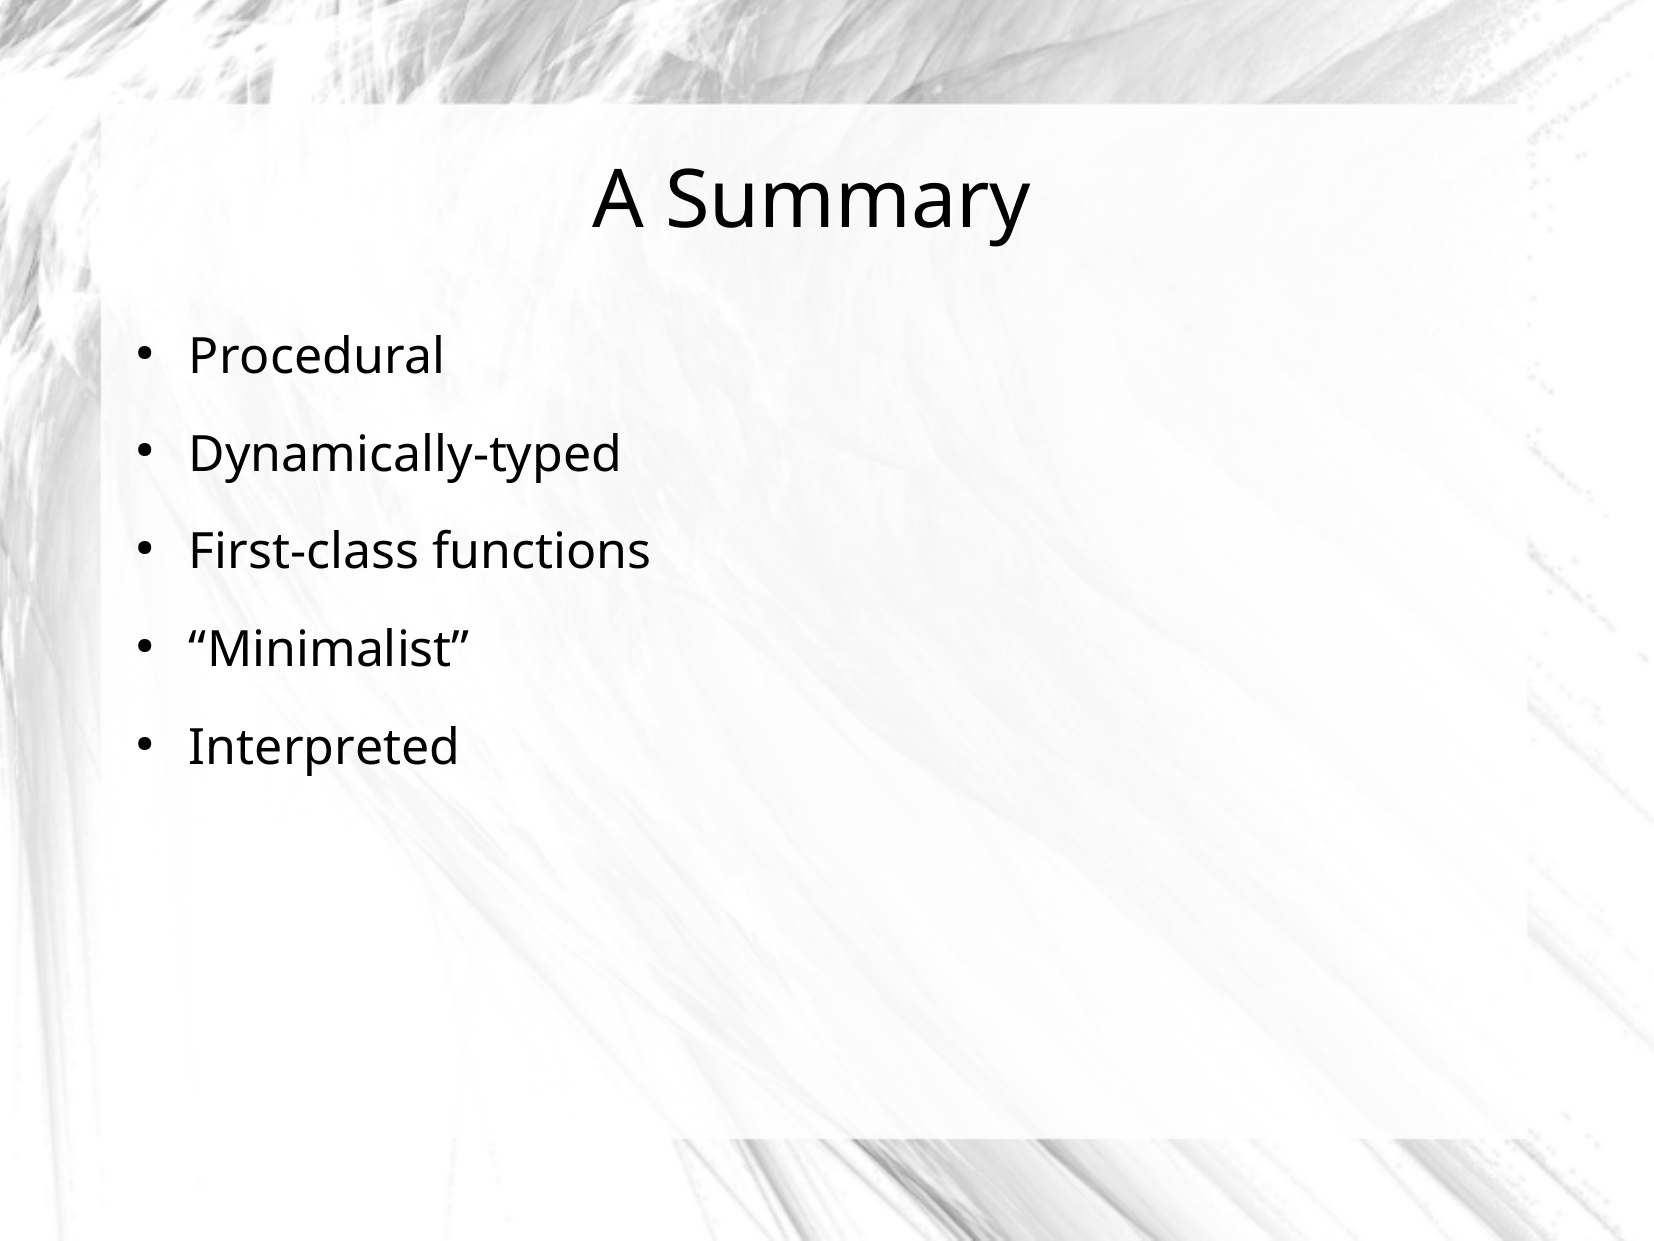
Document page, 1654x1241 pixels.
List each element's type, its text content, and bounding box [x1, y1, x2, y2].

picture [0, 0, 1654, 1241]
title A Summary [118, 112, 1506, 281]
list Procedural Dynamically-typed First-class functions “Minimalist” Interpreted [118, 319, 1571, 1040]
